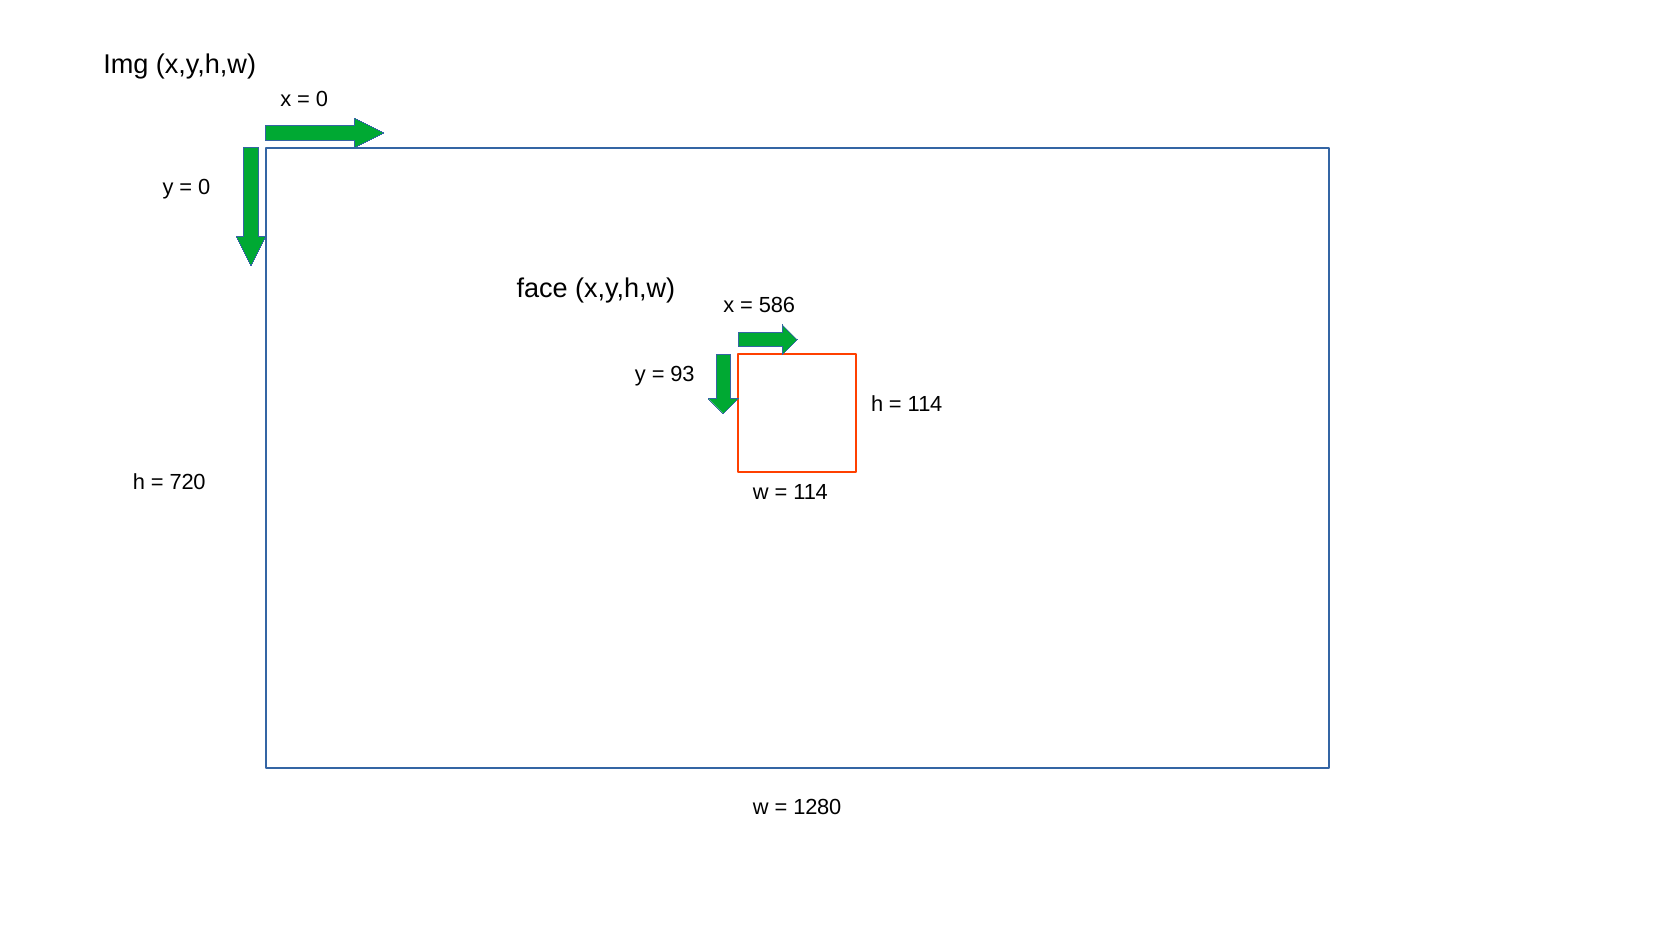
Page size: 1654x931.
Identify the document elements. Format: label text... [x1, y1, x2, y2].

text_box h = 720 [118, 462, 237, 502]
text_box [236, 147, 266, 266]
text_box [265, 118, 384, 148]
text_box h = 114 [856, 383, 975, 423]
text_box x = 0 [265, 79, 355, 119]
text_box x = 586 [708, 285, 857, 325]
text_box w = 1280 [738, 787, 857, 827]
text_box [708, 394, 739, 414]
text_box [738, 325, 798, 355]
text_box y = 93 [620, 354, 739, 394]
text_box face (x,y,h,w) [501, 265, 709, 313]
text_box Img (x,y,h,w) [88, 42, 296, 89]
text_box y = 0 [147, 167, 237, 207]
text_box w = 114 [738, 472, 857, 512]
